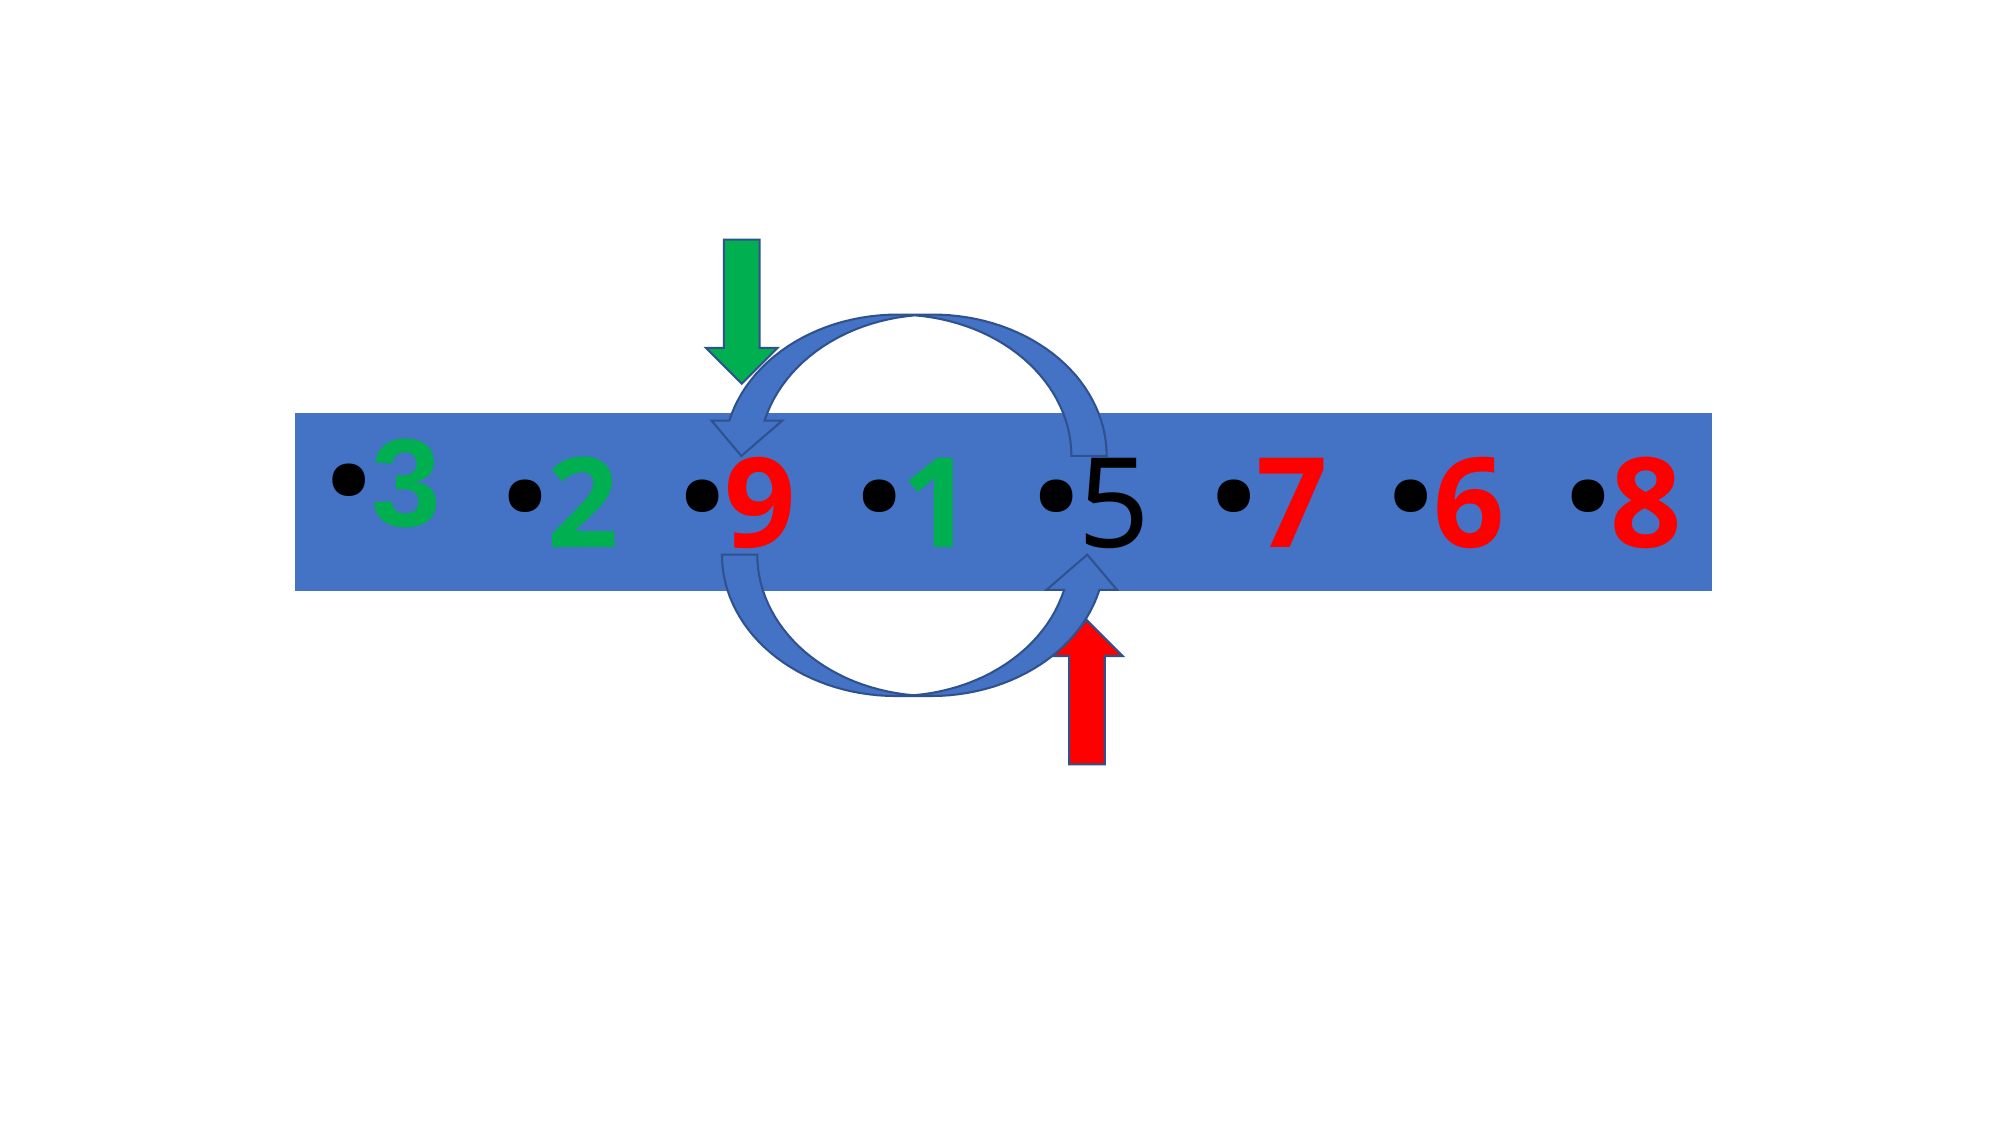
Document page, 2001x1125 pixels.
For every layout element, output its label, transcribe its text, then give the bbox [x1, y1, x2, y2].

table_header 9 [649, 413, 826, 591]
text_box [721, 554, 1123, 765]
table_header 1 [826, 413, 1004, 591]
text_box [711, 314, 1107, 456]
table_header 5 [1004, 413, 1181, 591]
table_header 6 [1358, 413, 1535, 591]
table_header 3 [295, 413, 472, 591]
table_header 8 [1535, 413, 1712, 591]
table_header 2 [472, 413, 649, 591]
table_header 7 [1181, 413, 1358, 591]
text_box [706, 239, 778, 384]
